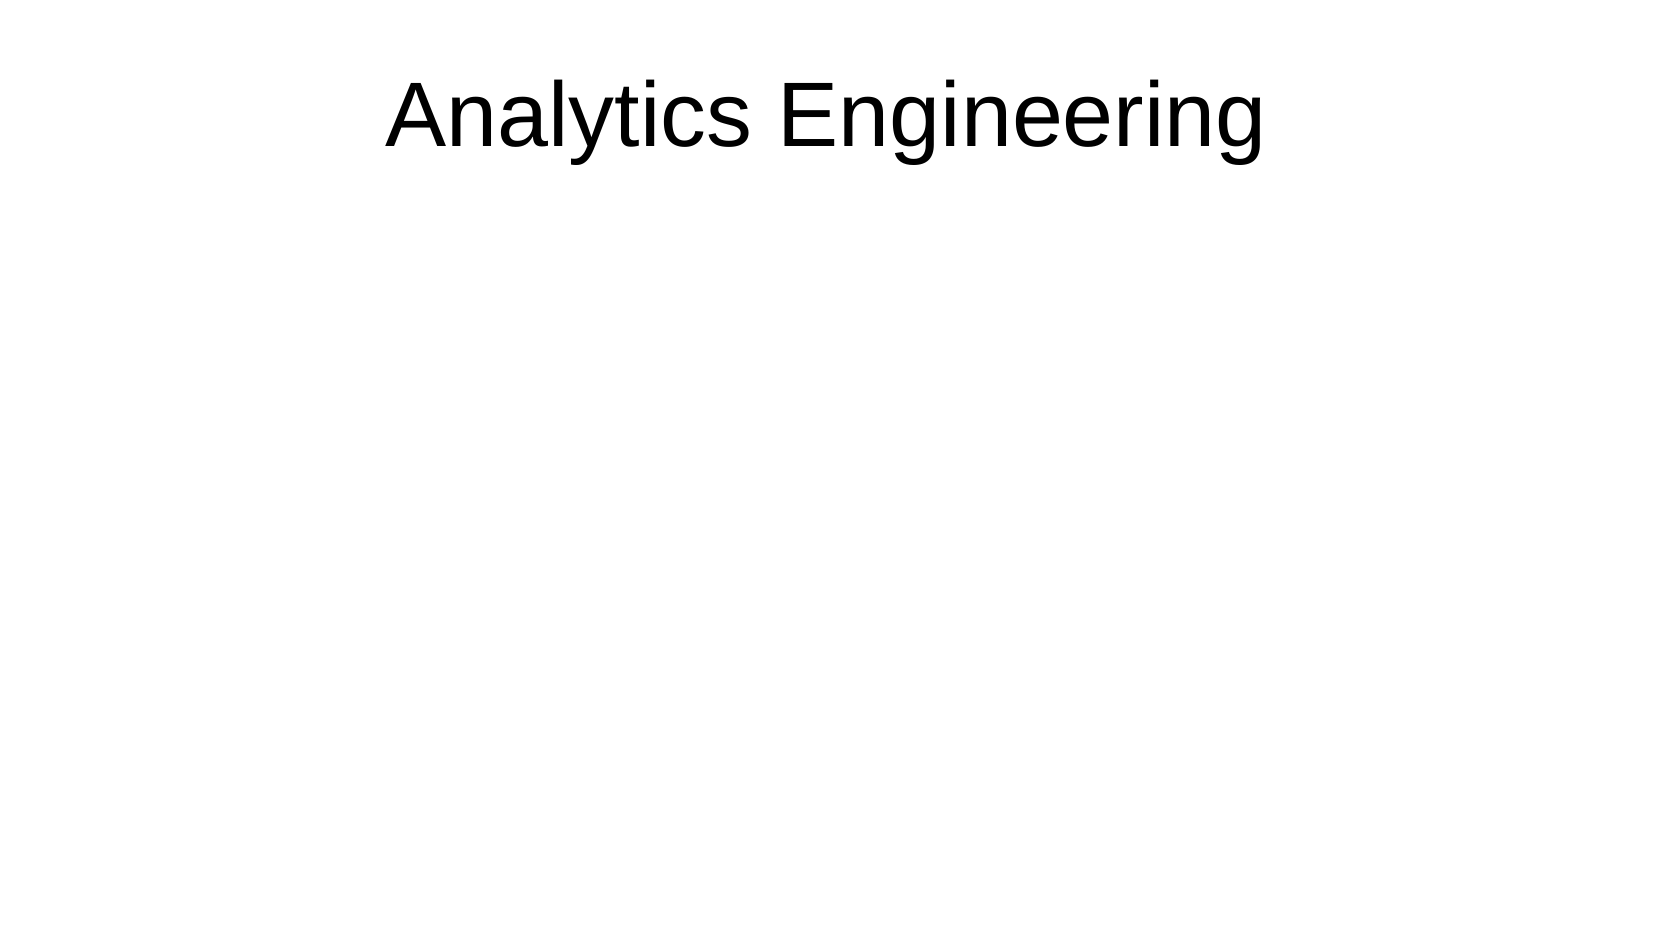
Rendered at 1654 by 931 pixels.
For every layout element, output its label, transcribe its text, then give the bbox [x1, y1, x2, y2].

title Analytics Engineering [82, 37, 1571, 193]
